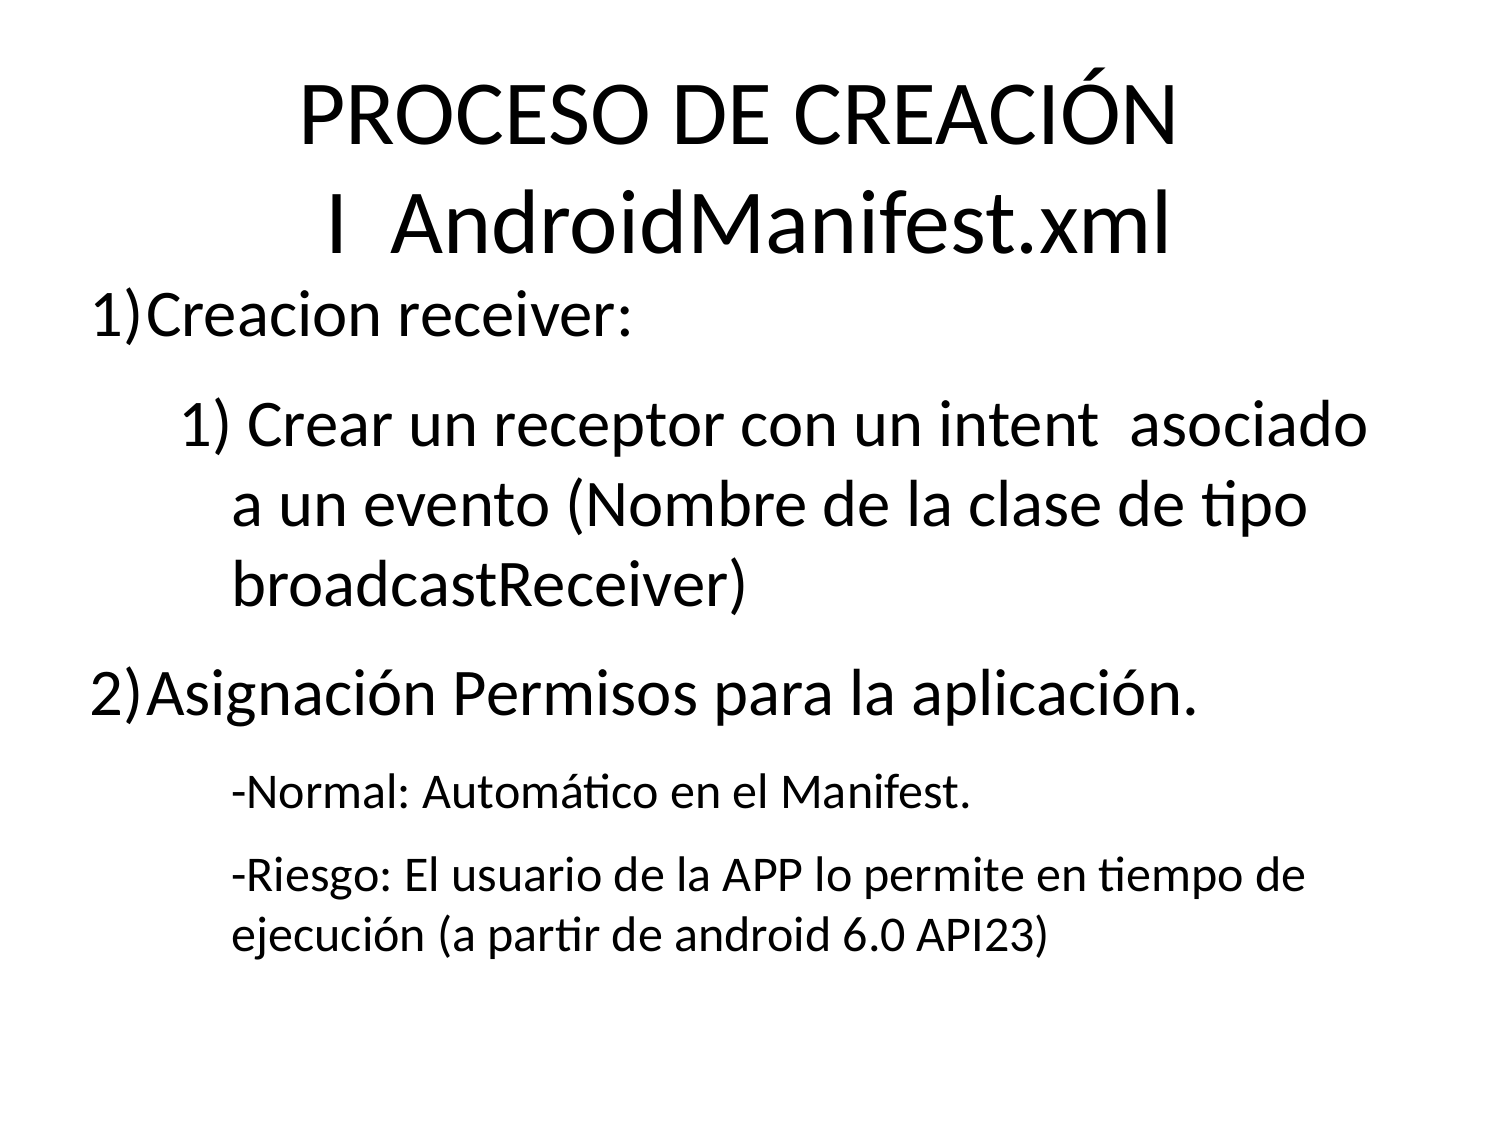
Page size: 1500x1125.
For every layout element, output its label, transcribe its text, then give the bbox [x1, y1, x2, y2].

title PROCESO DE CREACIÓN I AndroidManifest.xml [75, 45, 1425, 233]
list Creacion receiver: Crear un receptor con un intent asociado a un evento (Nombre de la clase de tipo broadcastReceiver) Asignación Permisos para la aplicación. -Normal: Automático en el Manifest. -Riesgo: El usuario de la APP lo permite en tiempo de ejecución (a partir de android 6.0 API23) [75, 262, 1425, 1005]
